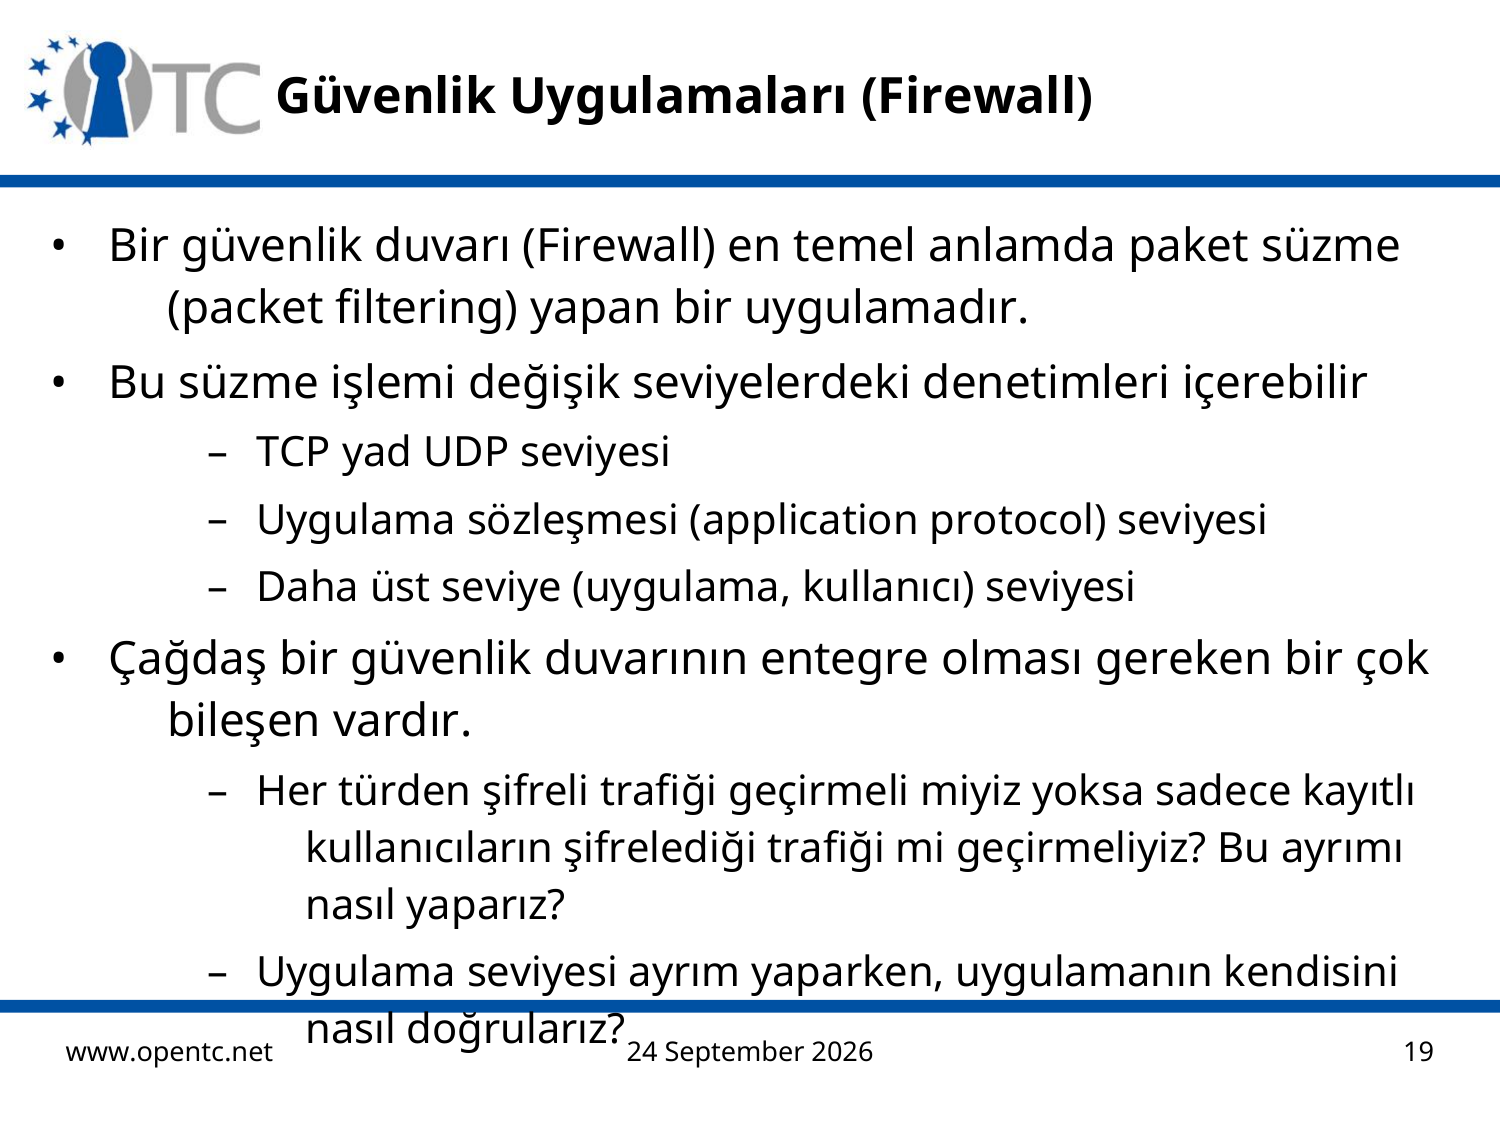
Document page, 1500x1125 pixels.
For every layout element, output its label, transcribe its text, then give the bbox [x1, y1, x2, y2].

picture [24, 30, 263, 150]
list Bir güvenlik duvarı (Firewall) en temel anlamda paket süzme (packet filtering) yapan bir uygulamadır. Bu süzme işlemi değişik seviyelerdeki denetimleri içerebilir TCP yad UDP seviyesi Uygulama sözleşmesi (application protocol) seviyesi Daha üst seviye (uygulama, kullanıcı) seviyesi Çağdaş bir güvenlik duvarının entegre olması gereken bir çok bileşen vardır. Her türden şifreli trafiği geçirmeli miyiz yoksa sadece kayıtlı kullanıcıların şifrelediği trafiği mi geçirmeliyiz? Bu ayrımı nasıl yaparız? Uygulama seviyesi ayrım yaparken, uygulamanın kendisini nasıl doğrularız? [50, 212, 1450, 989]
title Güvenlik Uygulamaları (Firewall) [275, 7, 1450, 181]
